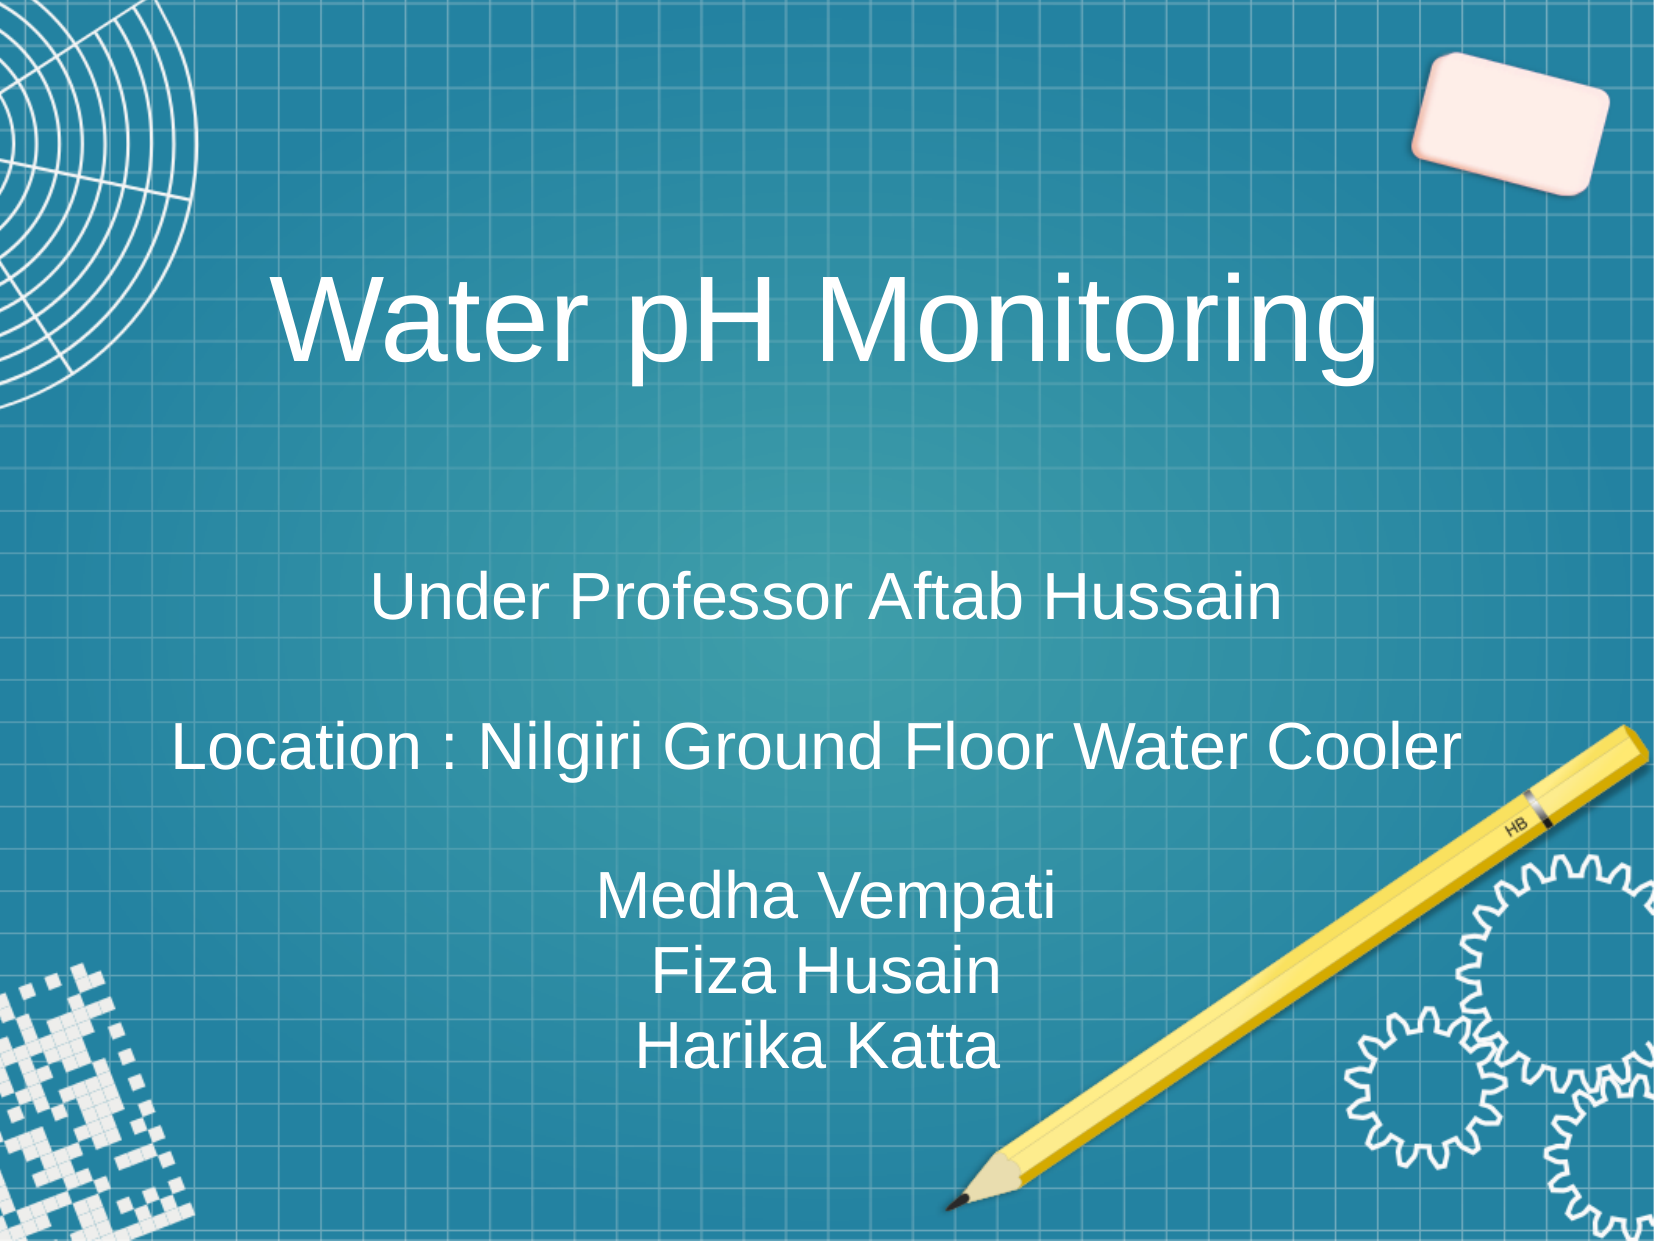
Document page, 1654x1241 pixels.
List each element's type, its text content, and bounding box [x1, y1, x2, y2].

picture [0, 0, 1654, 1241]
subtitle Under Professor Aftab Hussain Location : Nilgiri Ground Floor Water Cooler Medha Vempati Fiza Husain Harika Katta [82, 519, 1571, 1123]
title Water pH Monitoring [82, 177, 1571, 461]
